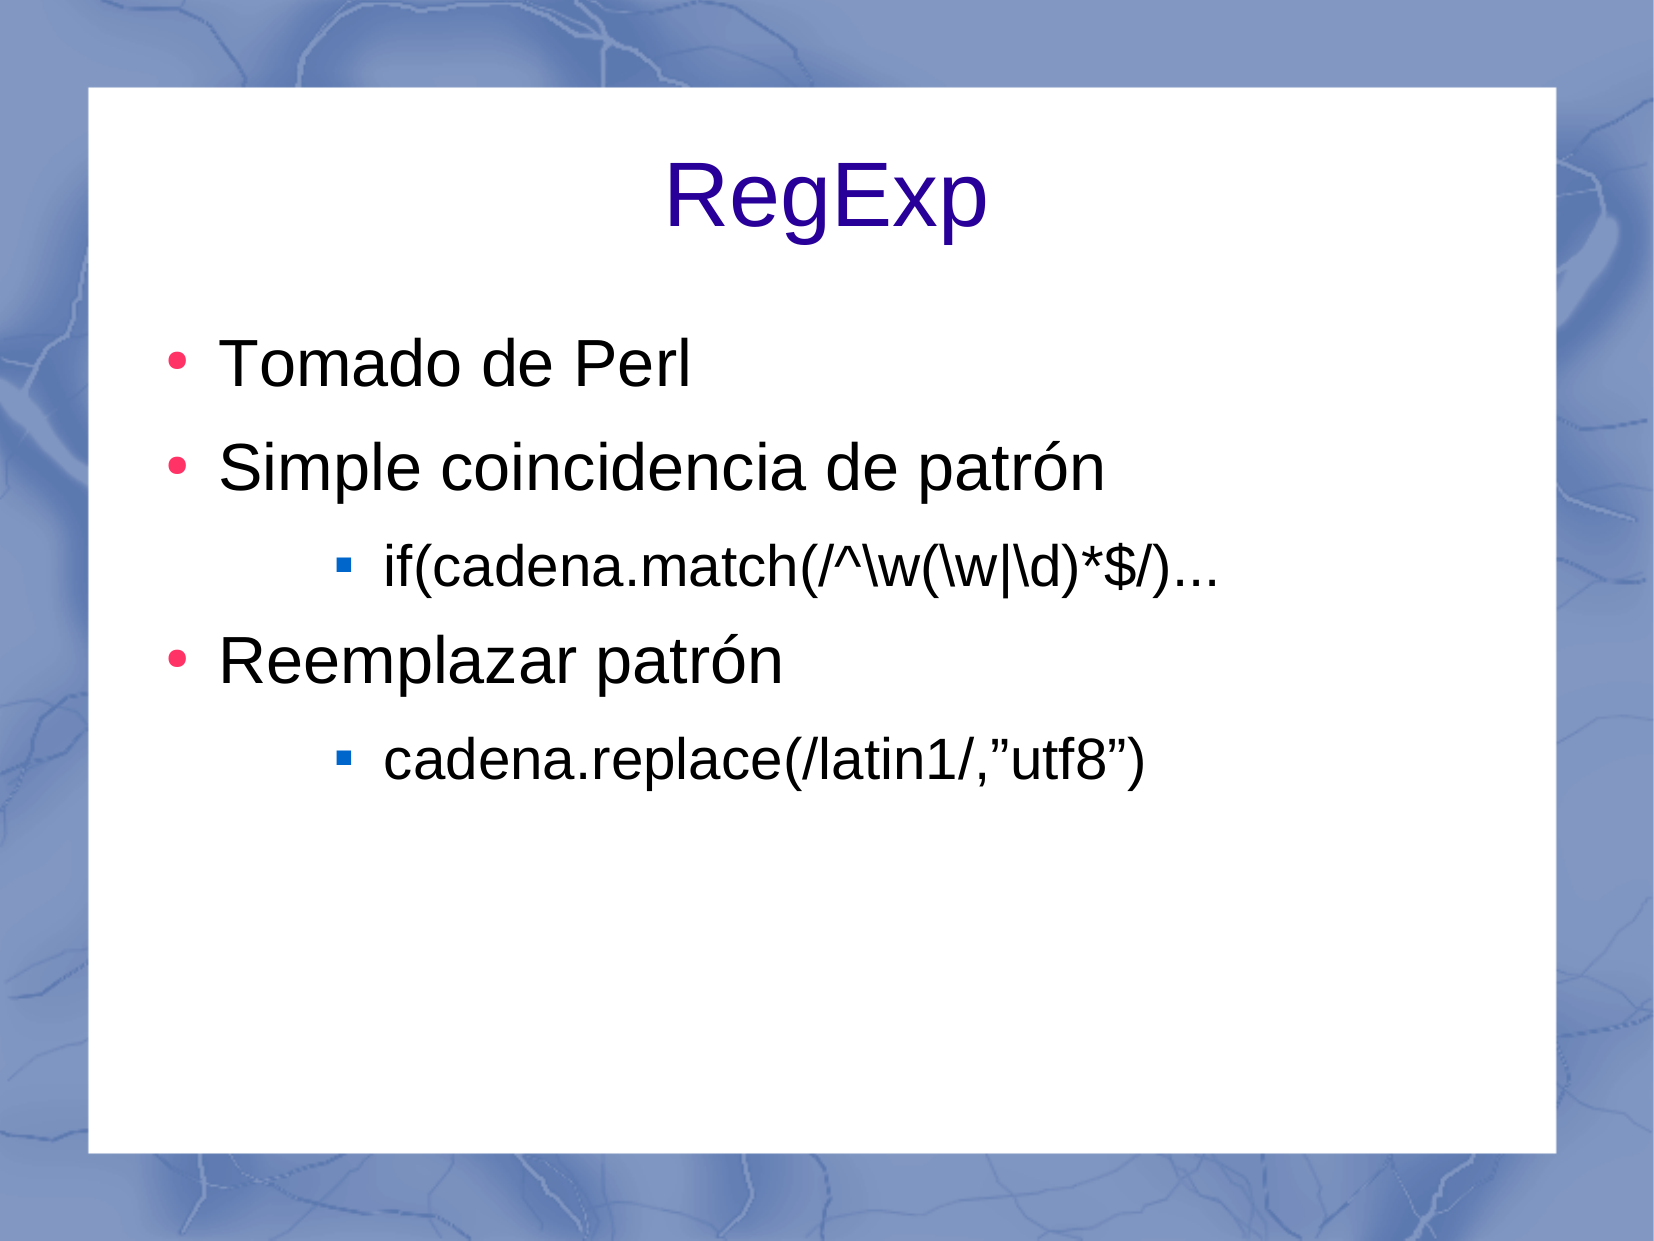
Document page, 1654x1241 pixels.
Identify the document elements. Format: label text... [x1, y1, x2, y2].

title RegExp [118, 90, 1536, 298]
picture [0, 0, 1654, 1241]
list Tomado de Perl Simple coincidencia de patrón if(cadena.match(/^\w(\w|\d)*$/)... Reemplazar patrón cadena.replace(/latin1/,”utf8”) [147, 325, 1506, 1232]
